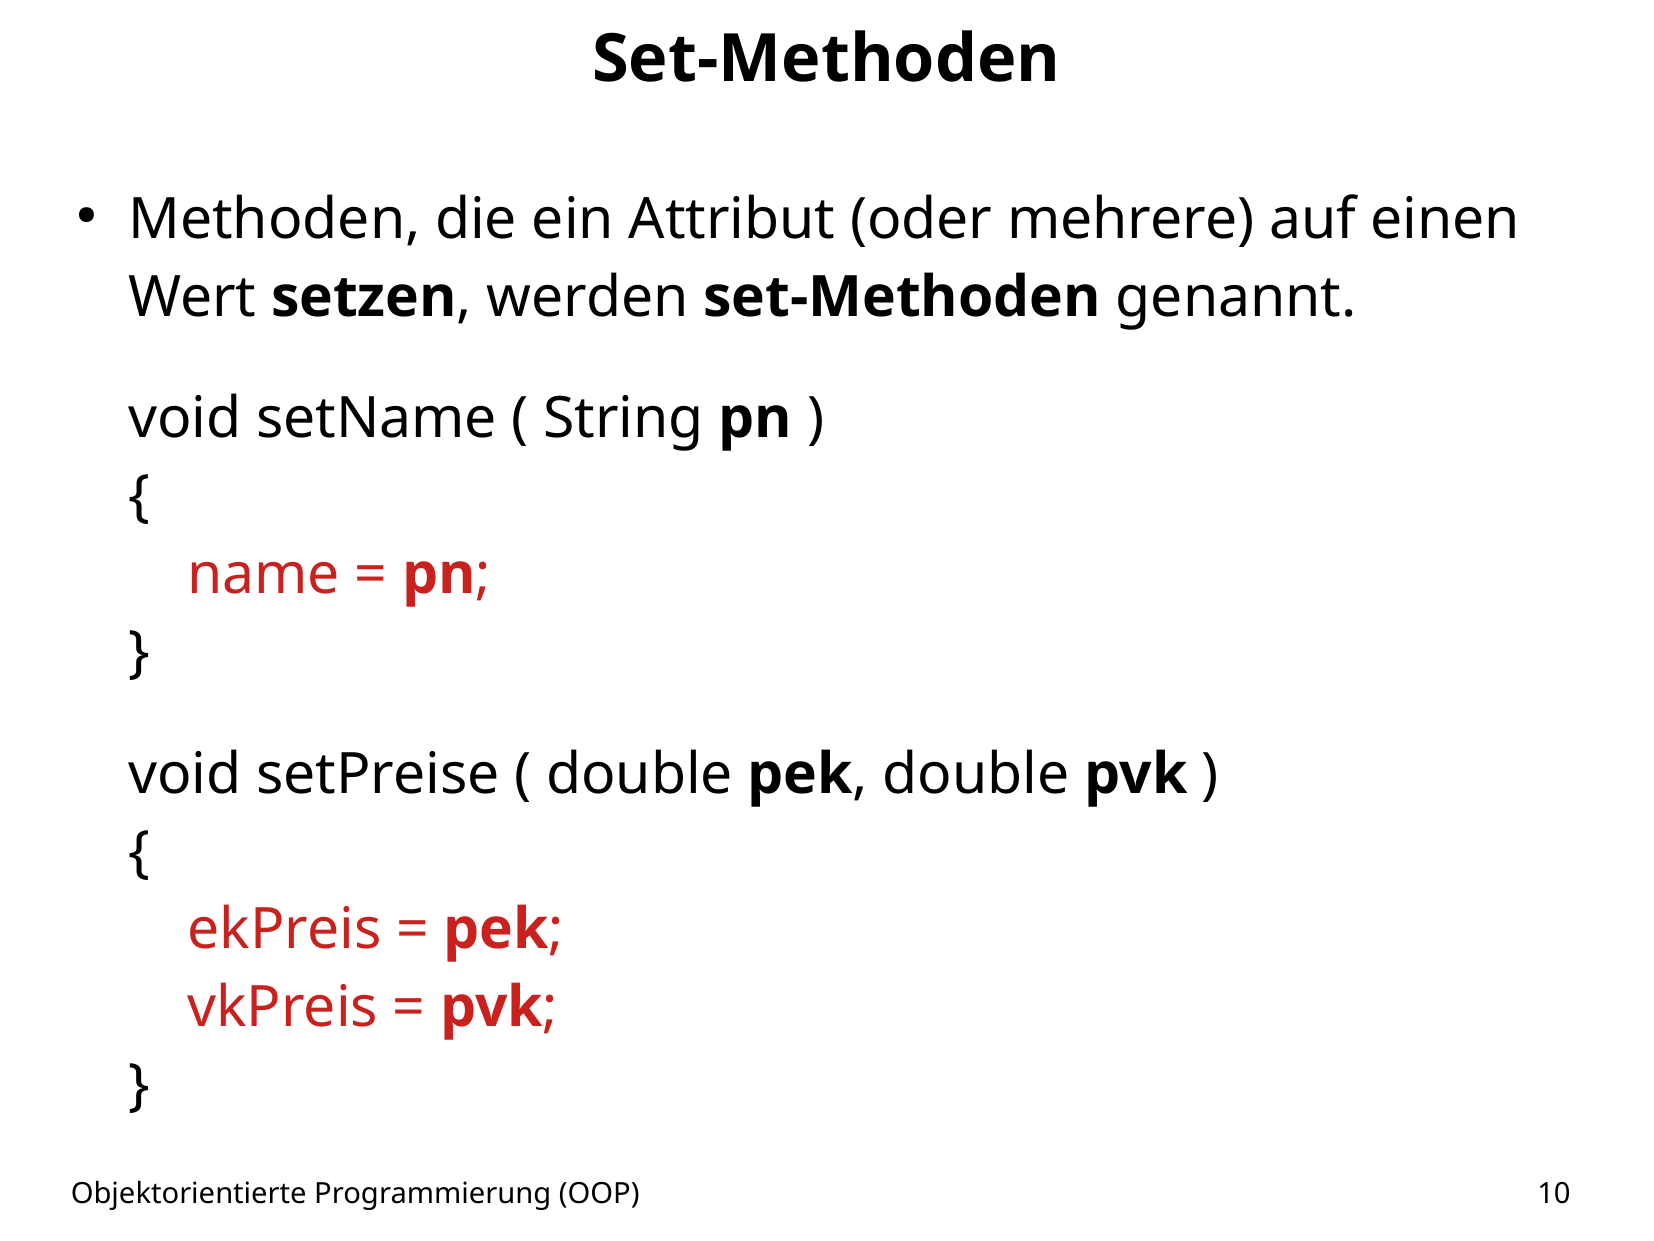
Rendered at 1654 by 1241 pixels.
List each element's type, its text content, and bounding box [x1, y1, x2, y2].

list Methoden, die ein Attribut (oder mehrere) auf einen Wert setzen, werden set-Methoden genannt. void setName ( String pn ) { name = pn; } void setPreise ( double pek, double pvk ) { ekPreis = pek; vkPreis = pvk; } [59, 177, 1607, 1123]
title Set-Methoden [0, 5, 1654, 107]
